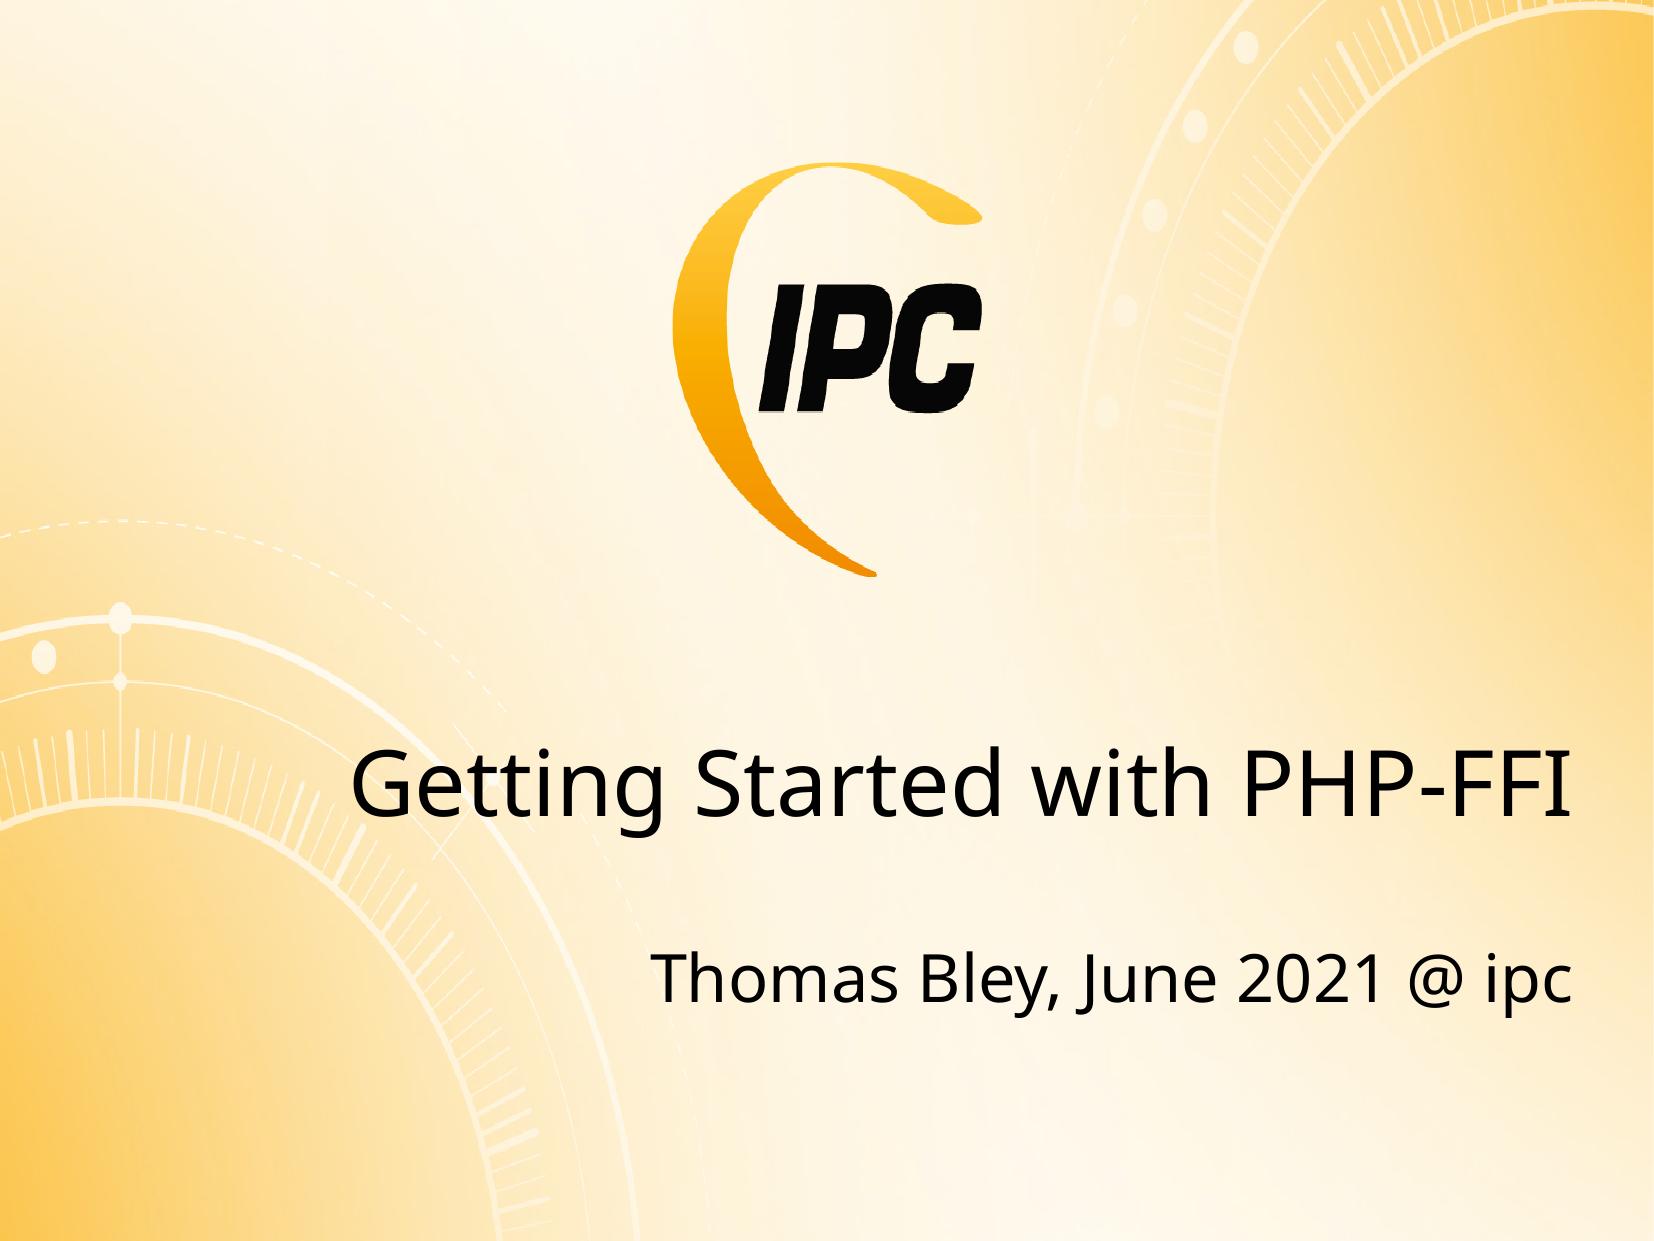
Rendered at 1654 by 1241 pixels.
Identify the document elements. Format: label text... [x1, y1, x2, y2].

subtitle Thomas Bley, June 2021 @ ipc [303, 860, 1576, 1094]
picture [0, 0, 1654, 1241]
title Getting Started with PHP-FFI [187, 620, 1576, 942]
